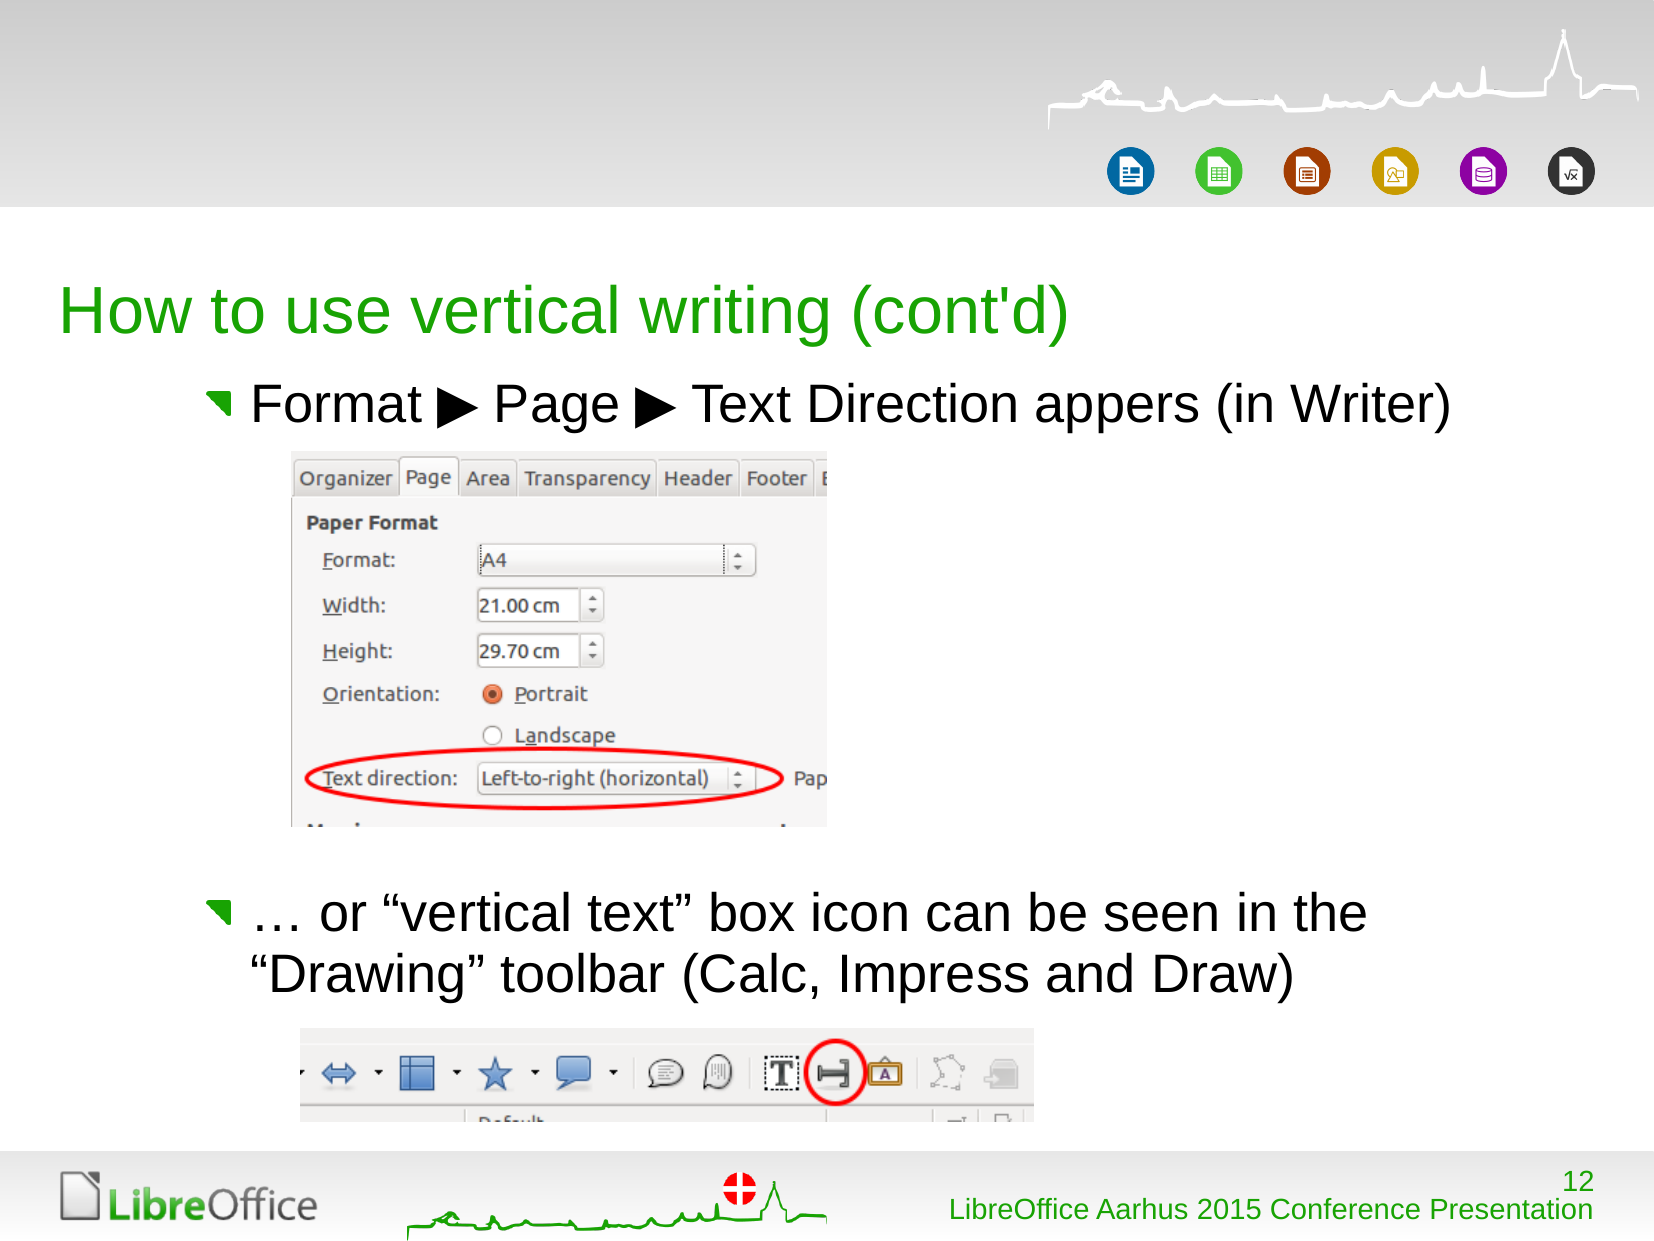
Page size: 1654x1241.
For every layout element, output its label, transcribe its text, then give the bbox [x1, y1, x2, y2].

list Format ▶ Page ▶ Text Direction appers (in Writer) … or “vertical text” box icon can be seen in the “Drawing” toolbar (Calc, Impress and Draw) [206, 373, 1477, 1094]
title How to use vertical writing (cont'd) [59, 236, 1595, 384]
picture [1048, 29, 1639, 130]
picture [41, 1152, 337, 1240]
picture [1107, 147, 1595, 195]
picture [407, 1172, 827, 1241]
picture [291, 451, 827, 827]
picture [300, 1028, 1034, 1123]
